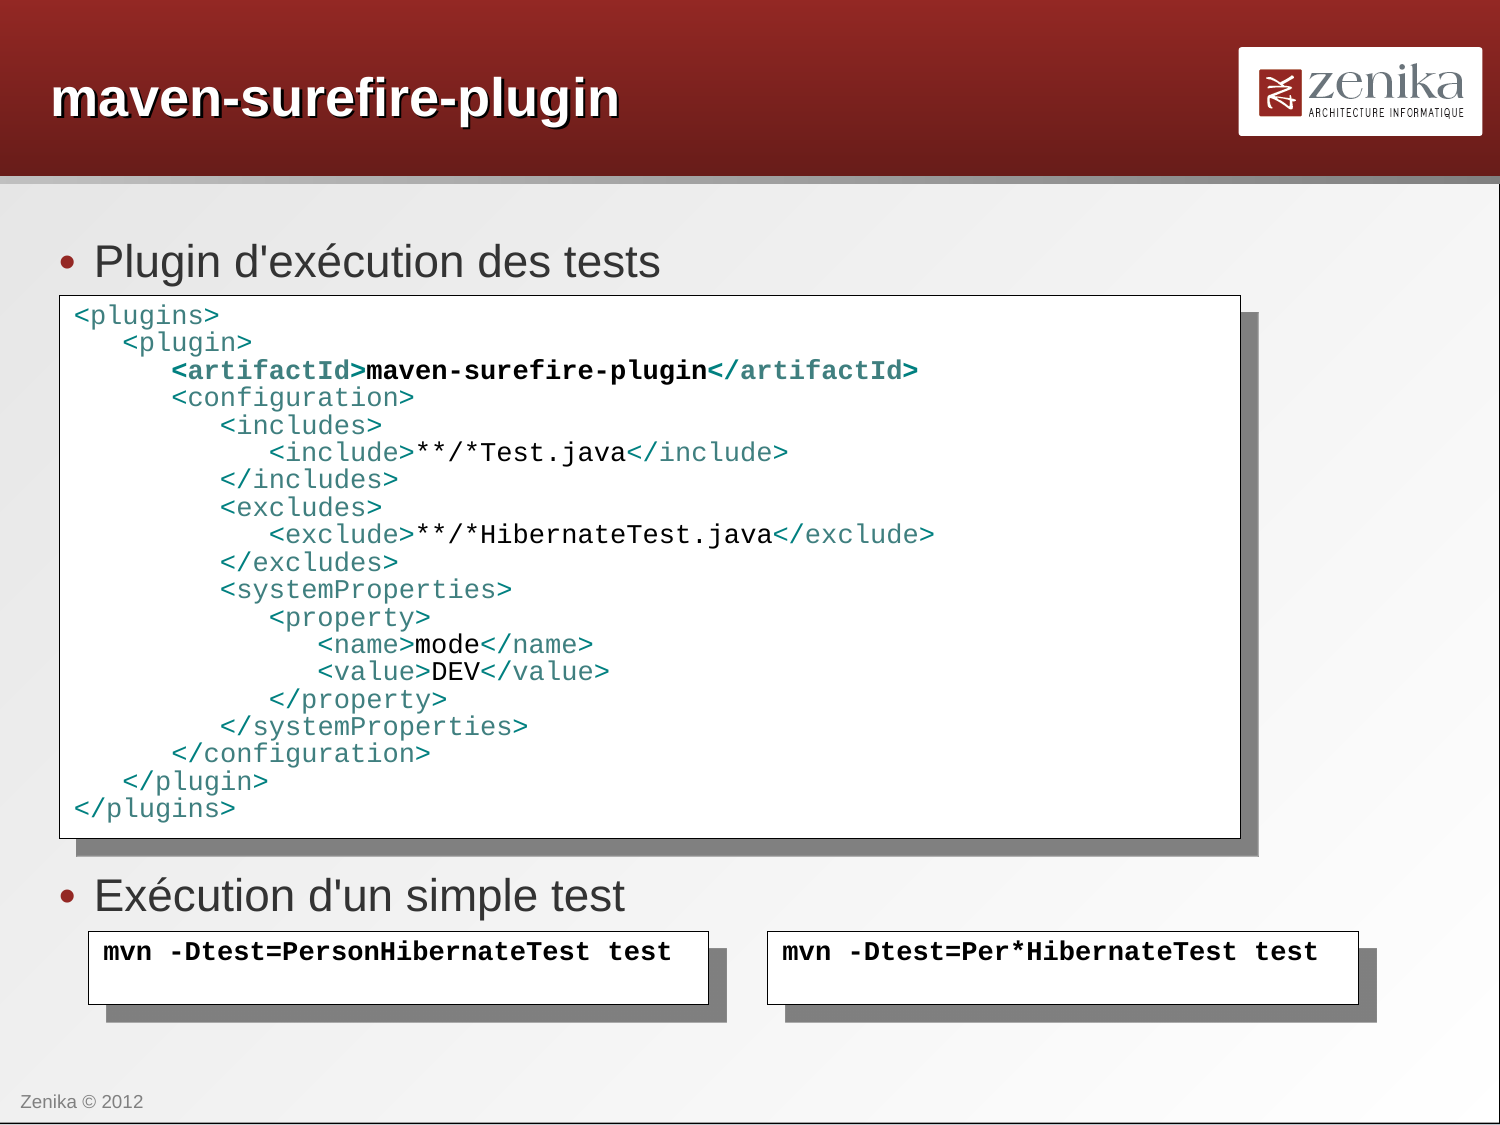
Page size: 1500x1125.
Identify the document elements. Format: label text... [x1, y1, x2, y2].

list Plugin d'exécution des tests [59, 236, 1444, 312]
text_box mvn -Dtest=Per*HibernateTest test [767, 931, 1359, 1005]
list Exécution d'un simple test [59, 870, 1444, 945]
text_box <plugins> <plugin> <artifactId>maven-surefire-plugin</artifactId> <configuration> <includes> <include>**/*Test.java</include> </includes> <excludes> <exclude>**/*HibernateTest.java</exclude> </excludes> <systemProperties> <property> <name>mode</name> <value>DEV</value> </property> </systemProperties> </configuration> </plugin> </plugins> [59, 295, 1241, 839]
picture [1257, 58, 1464, 125]
text_box mvn -Dtest=PersonHibernateTest test [88, 945, 709, 1005]
title maven-surefire-plugin [50, 15, 1206, 180]
